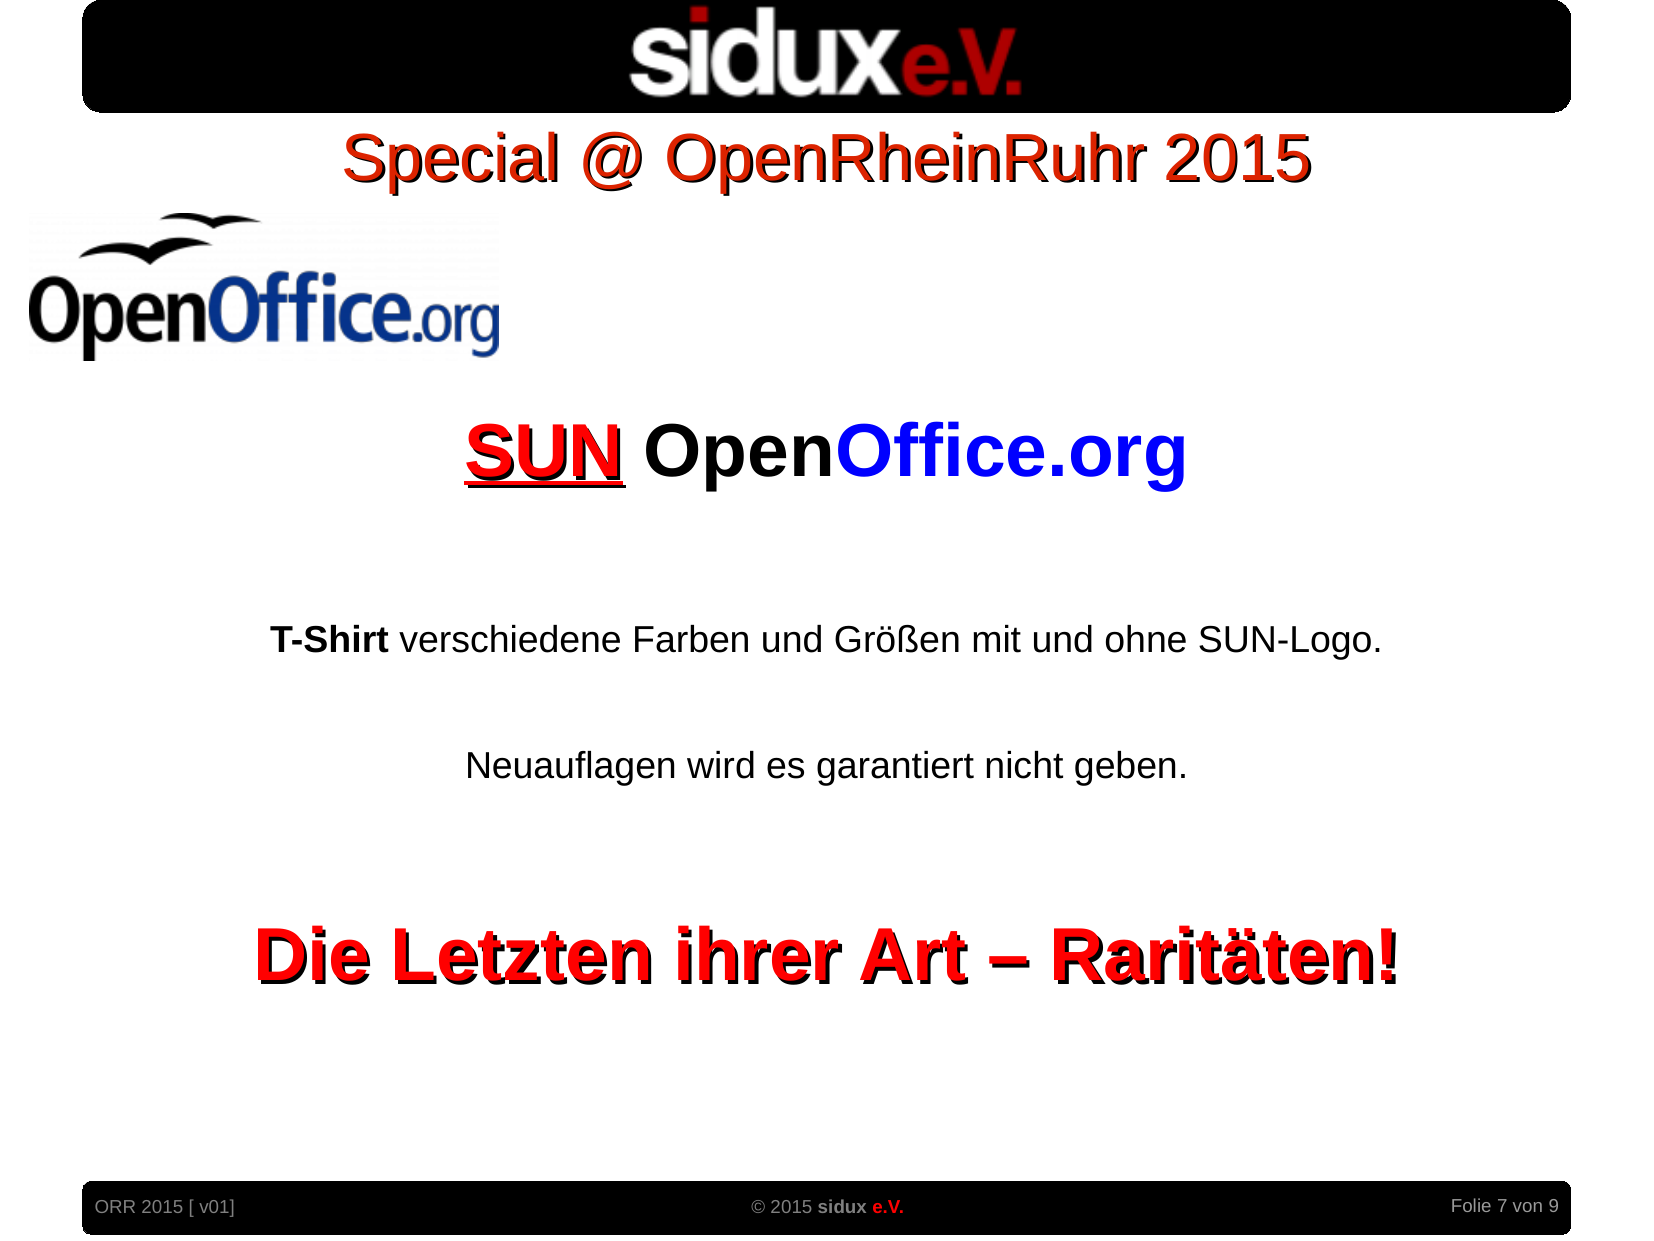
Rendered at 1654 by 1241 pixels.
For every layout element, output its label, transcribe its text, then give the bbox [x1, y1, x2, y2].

picture [29, 213, 499, 361]
text_box Special @ OpenRheinRuhr 2015 [82, 112, 1571, 213]
text_box SUN OpenOffice.org T-Shirt verschiedene Farben und Größen mit und ohne SUN-Logo. Neuauflagen wird es garantiert nicht geben. Die Letzten ihrer Art – Raritäten! [82, 401, 1571, 1170]
picture [609, 0, 1028, 110]
